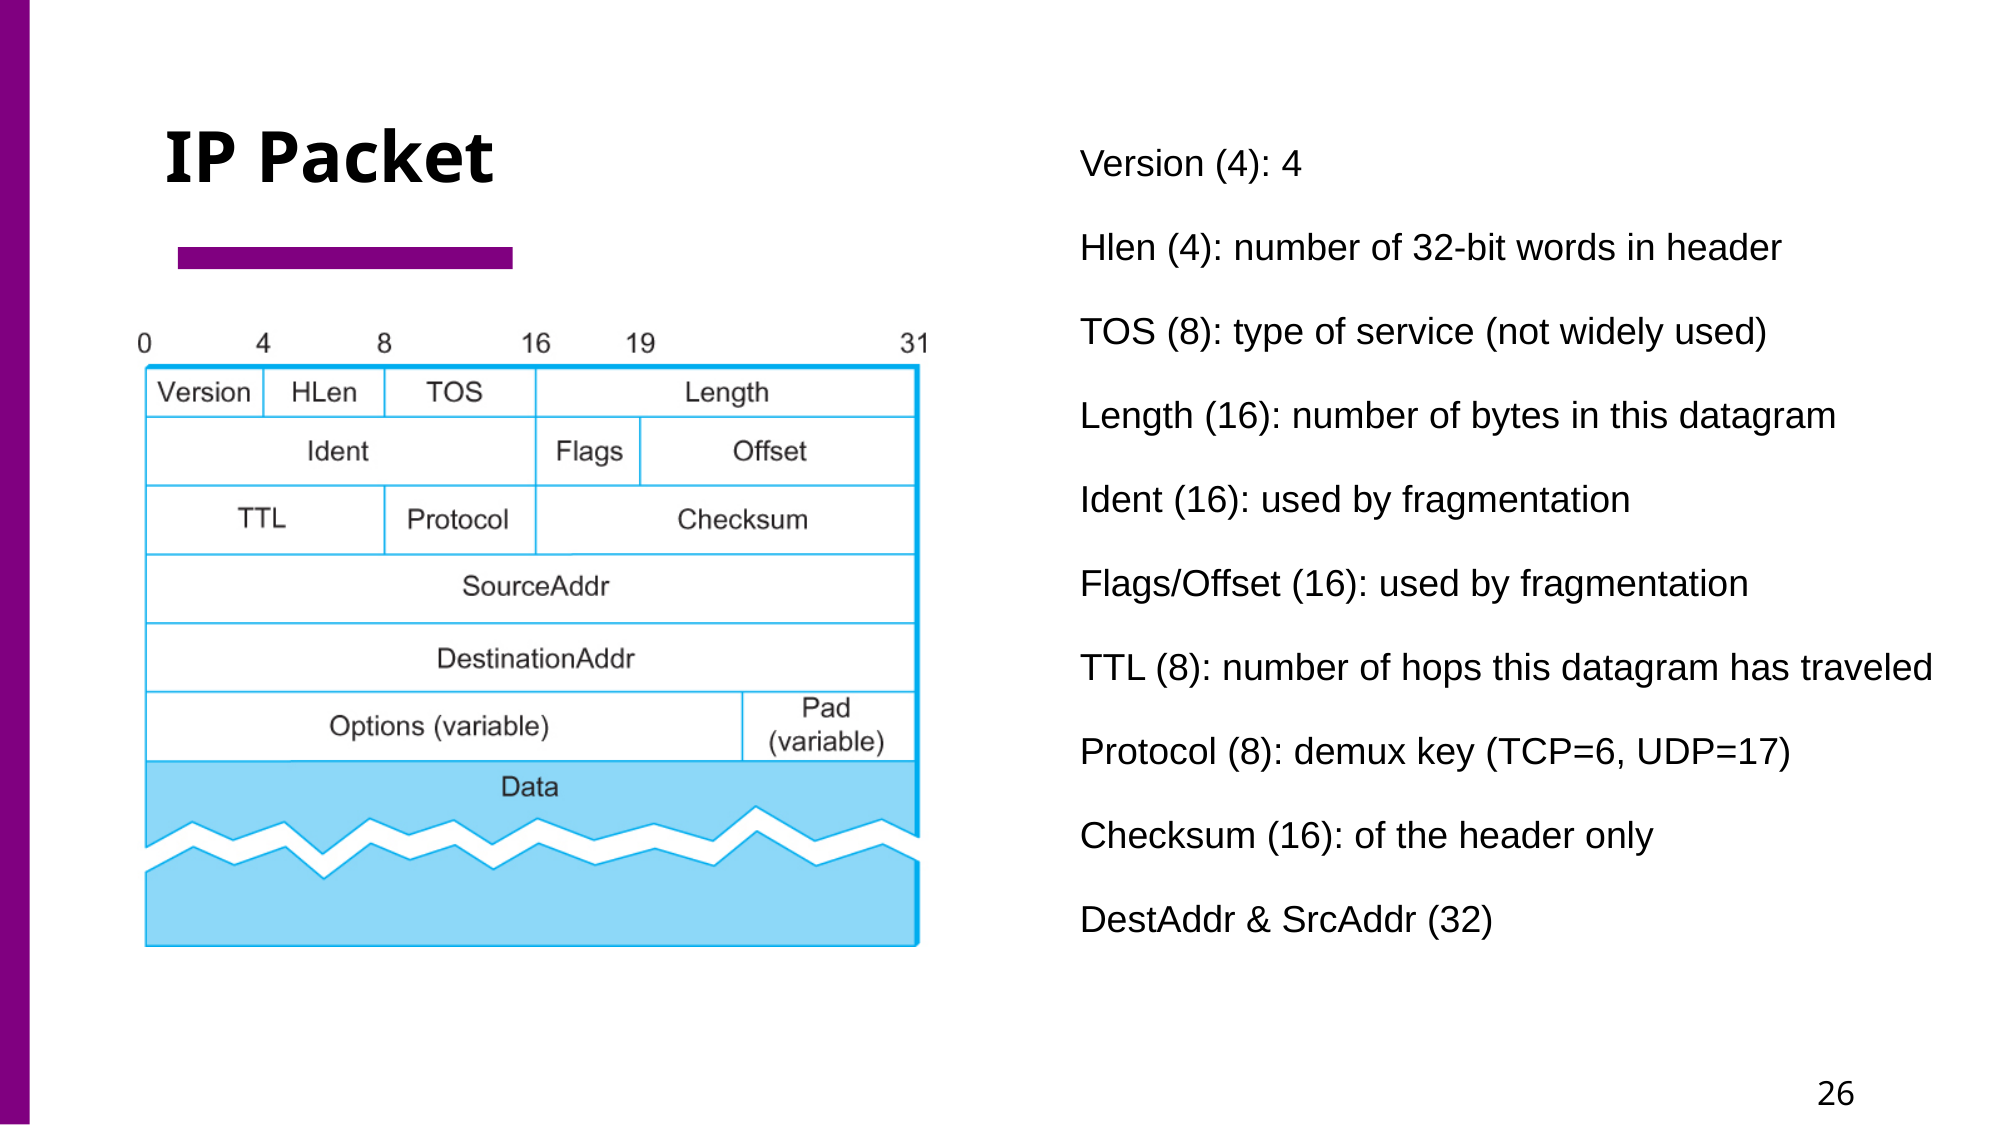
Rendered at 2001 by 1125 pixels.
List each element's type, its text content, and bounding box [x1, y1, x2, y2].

picture [137, 329, 931, 947]
text_box Version (4): 4 Hlen (4): number of 32-bit words in header TOS (8): type of service (not widely used) Length (16): number of bytes in this datagram Ident (16): used by fragmentation Flags/Offset (16): used by fragmentation TTL (8): number of hops this datagram has traveled Protocol (8): demux key (TCP=6, UDP=17) Checksum (16): of the header only DestAddr & SrcAddr (32) [1065, 135, 1949, 1125]
text_box IP Packet [151, 0, 1849, 212]
